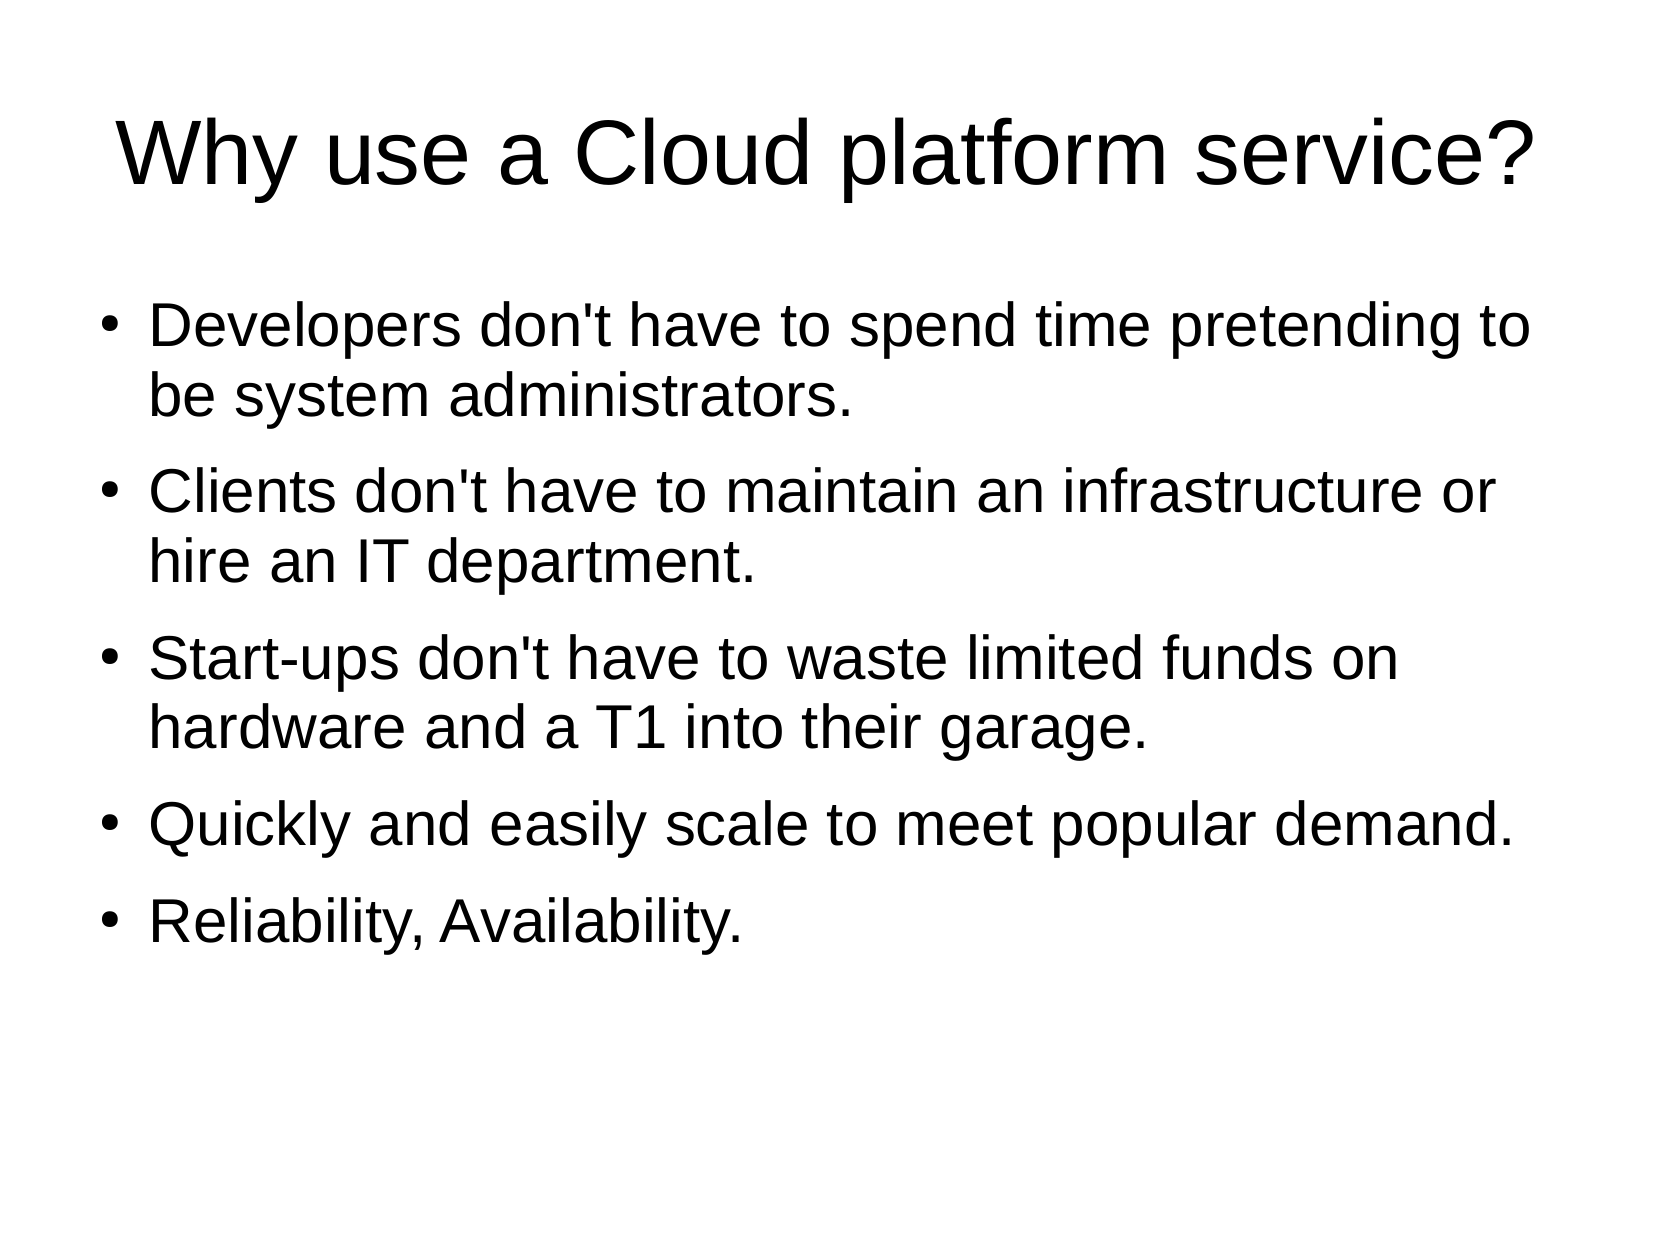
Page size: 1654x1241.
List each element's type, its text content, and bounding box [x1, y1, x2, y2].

list Developers don't have to spend time pretending to be system administrators. Clients don't have to maintain an infrastructure or hire an IT department. Start-ups don't have to waste limited funds on hardware and a T1 into their garage. Quickly and easily scale to meet popular demand. Reliability, Availability. [82, 290, 1538, 1010]
title Why use a Cloud platform service? [82, 49, 1571, 257]
